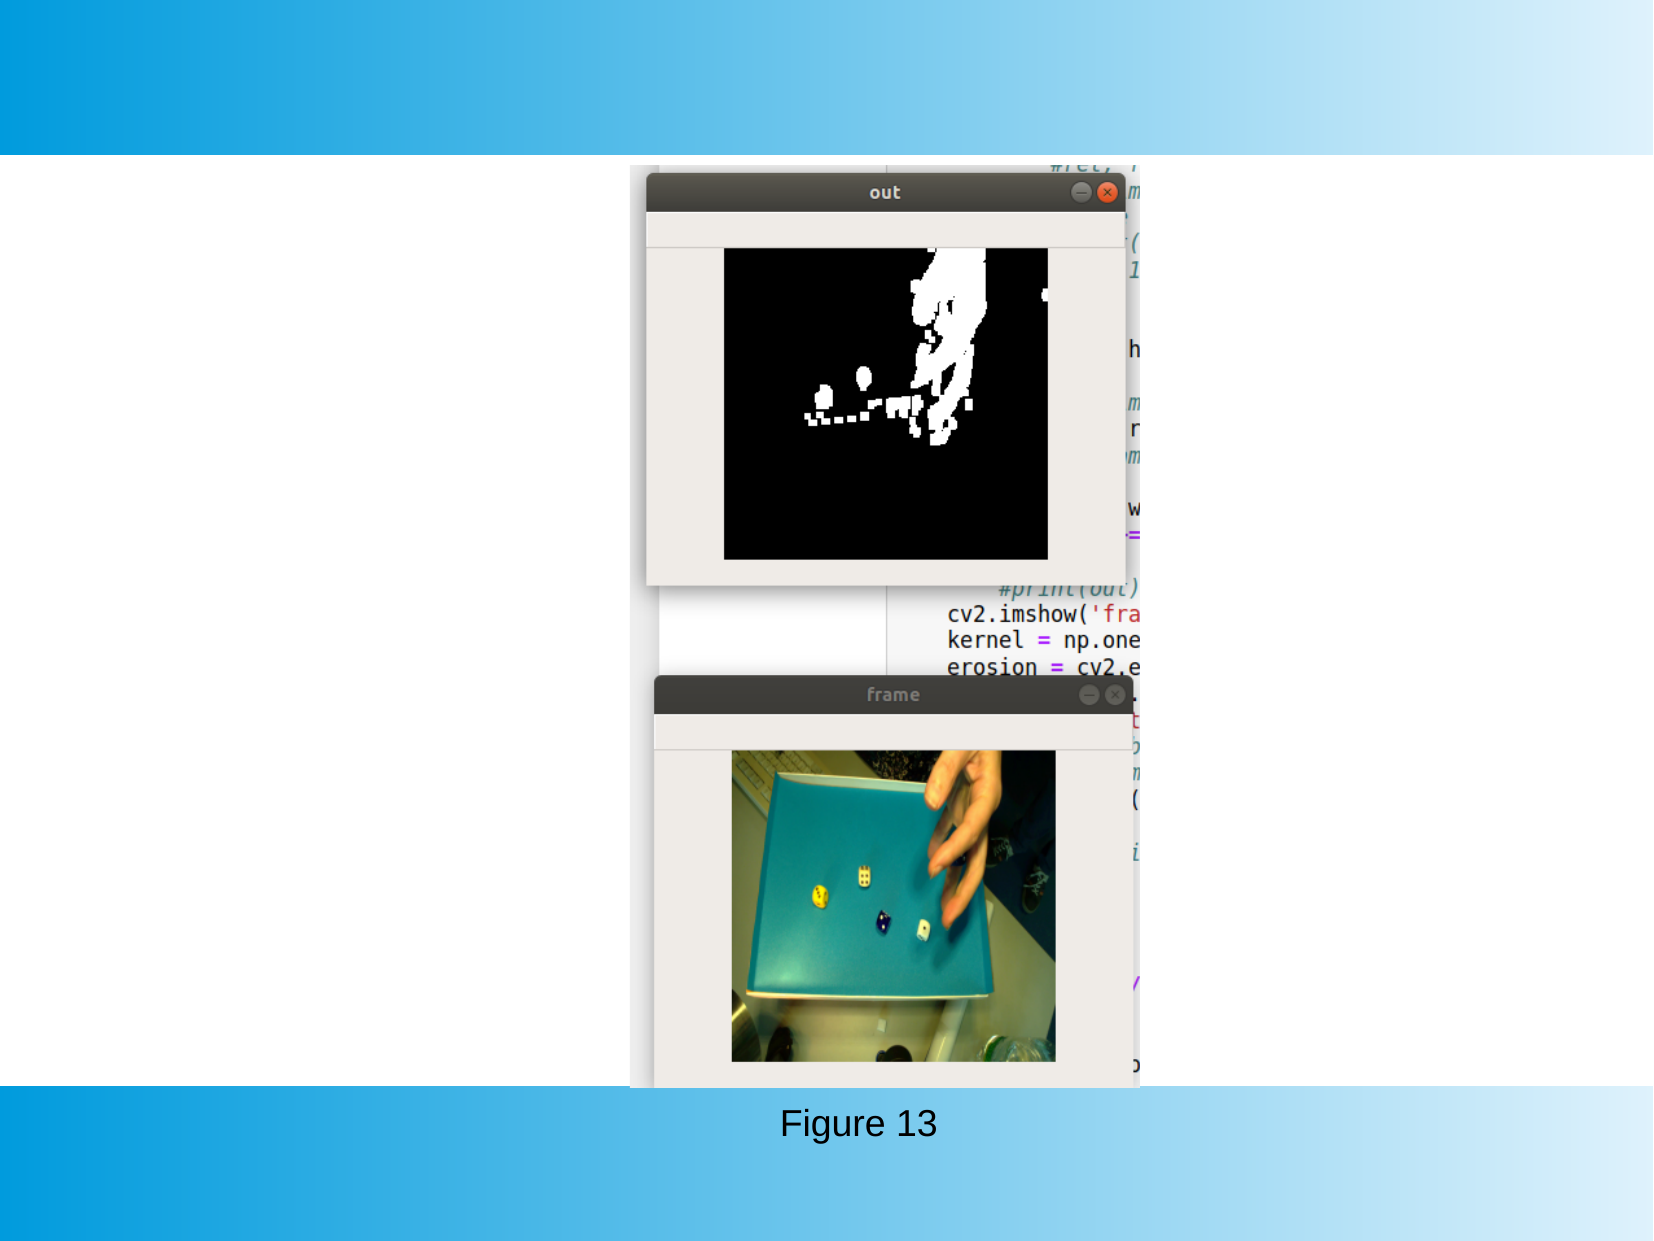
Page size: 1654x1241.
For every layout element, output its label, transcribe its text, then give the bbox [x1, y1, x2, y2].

picture [629, 165, 1140, 1088]
text_box Figure 13 [765, 1095, 1081, 1152]
